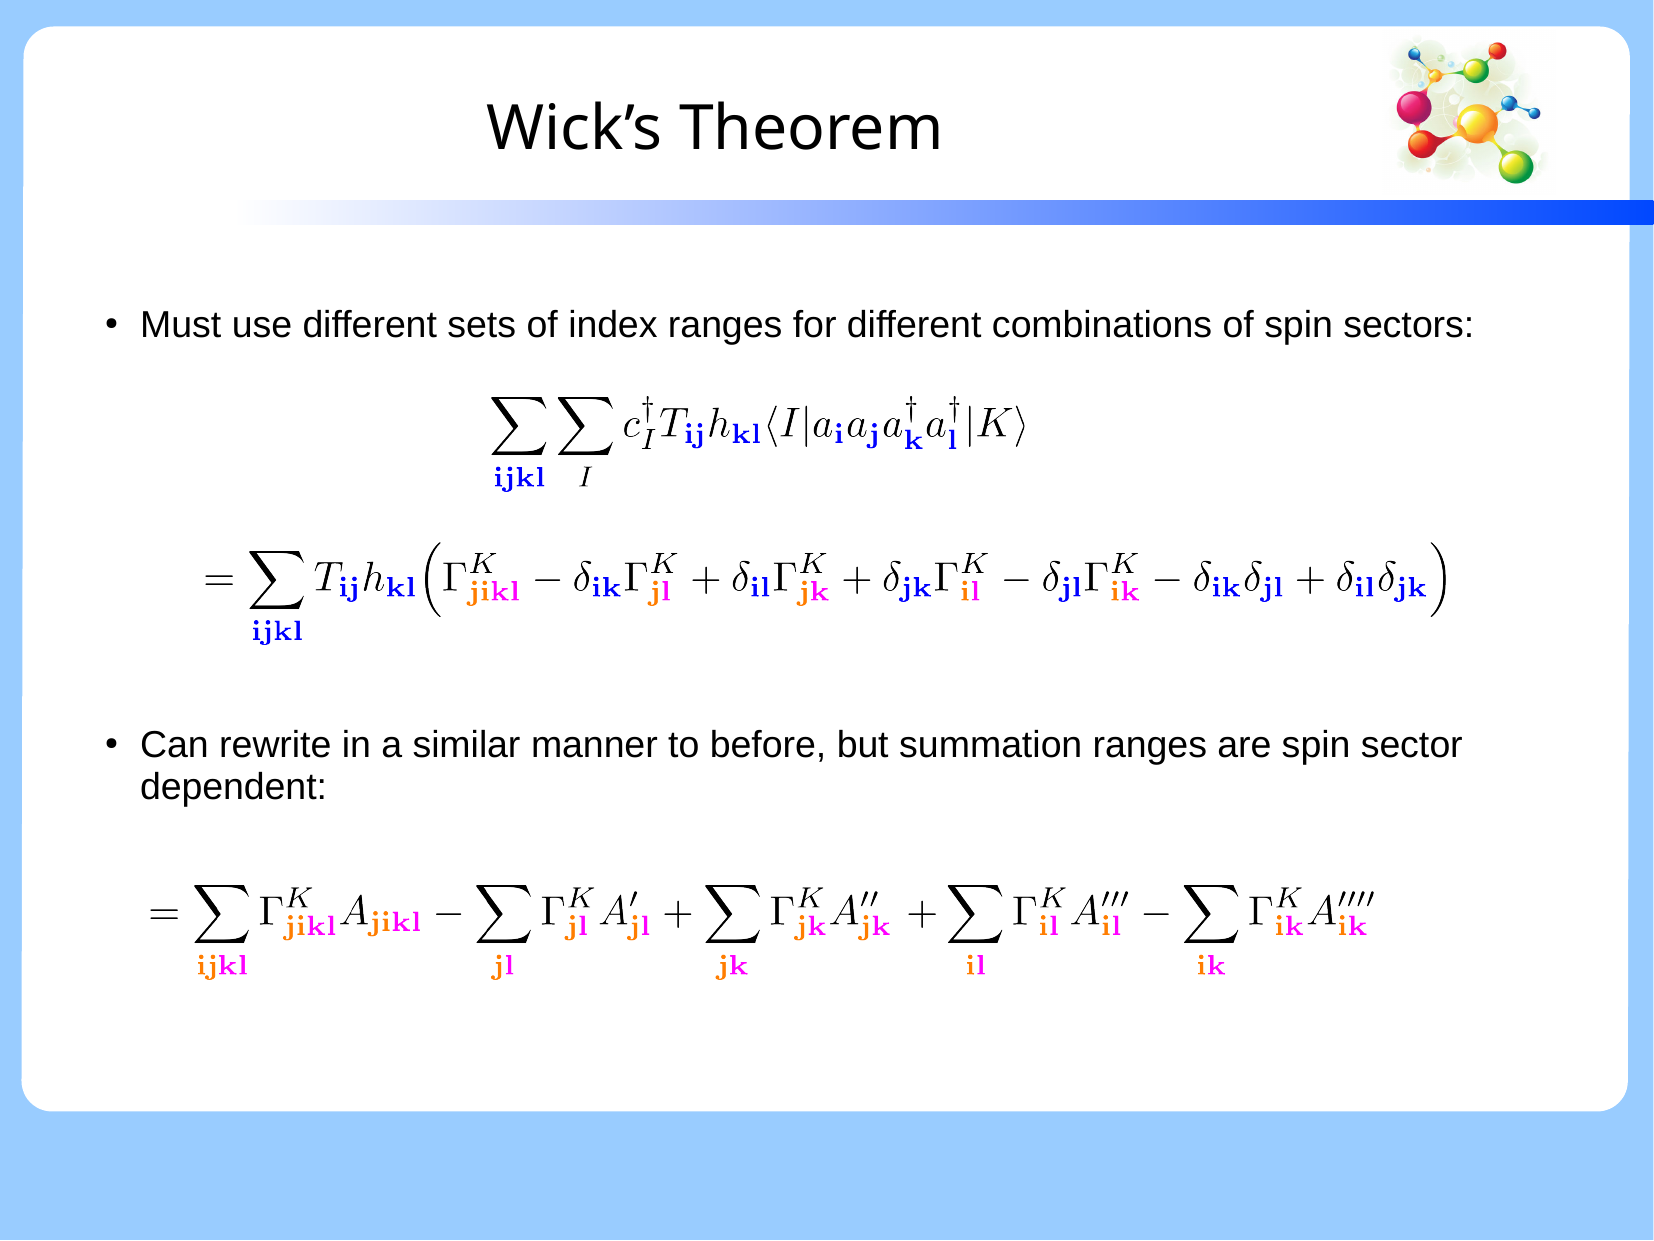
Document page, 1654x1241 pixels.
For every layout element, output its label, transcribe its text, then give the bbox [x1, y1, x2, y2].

picture [205, 542, 1446, 645]
picture [150, 884, 890, 980]
table_cell [873, 201, 877, 224]
table_cell [956, 201, 961, 224]
picture [908, 884, 1374, 975]
picture [491, 396, 1025, 492]
title Wick’s Theorem [82, 49, 1332, 201]
text_box Must use different sets of index ranges for different combinations of spin sectors: Can rewrite in a similar manner to before, but summation ranges are spin sector dependent: [90, 254, 1576, 1241]
picture [1382, 29, 1556, 195]
